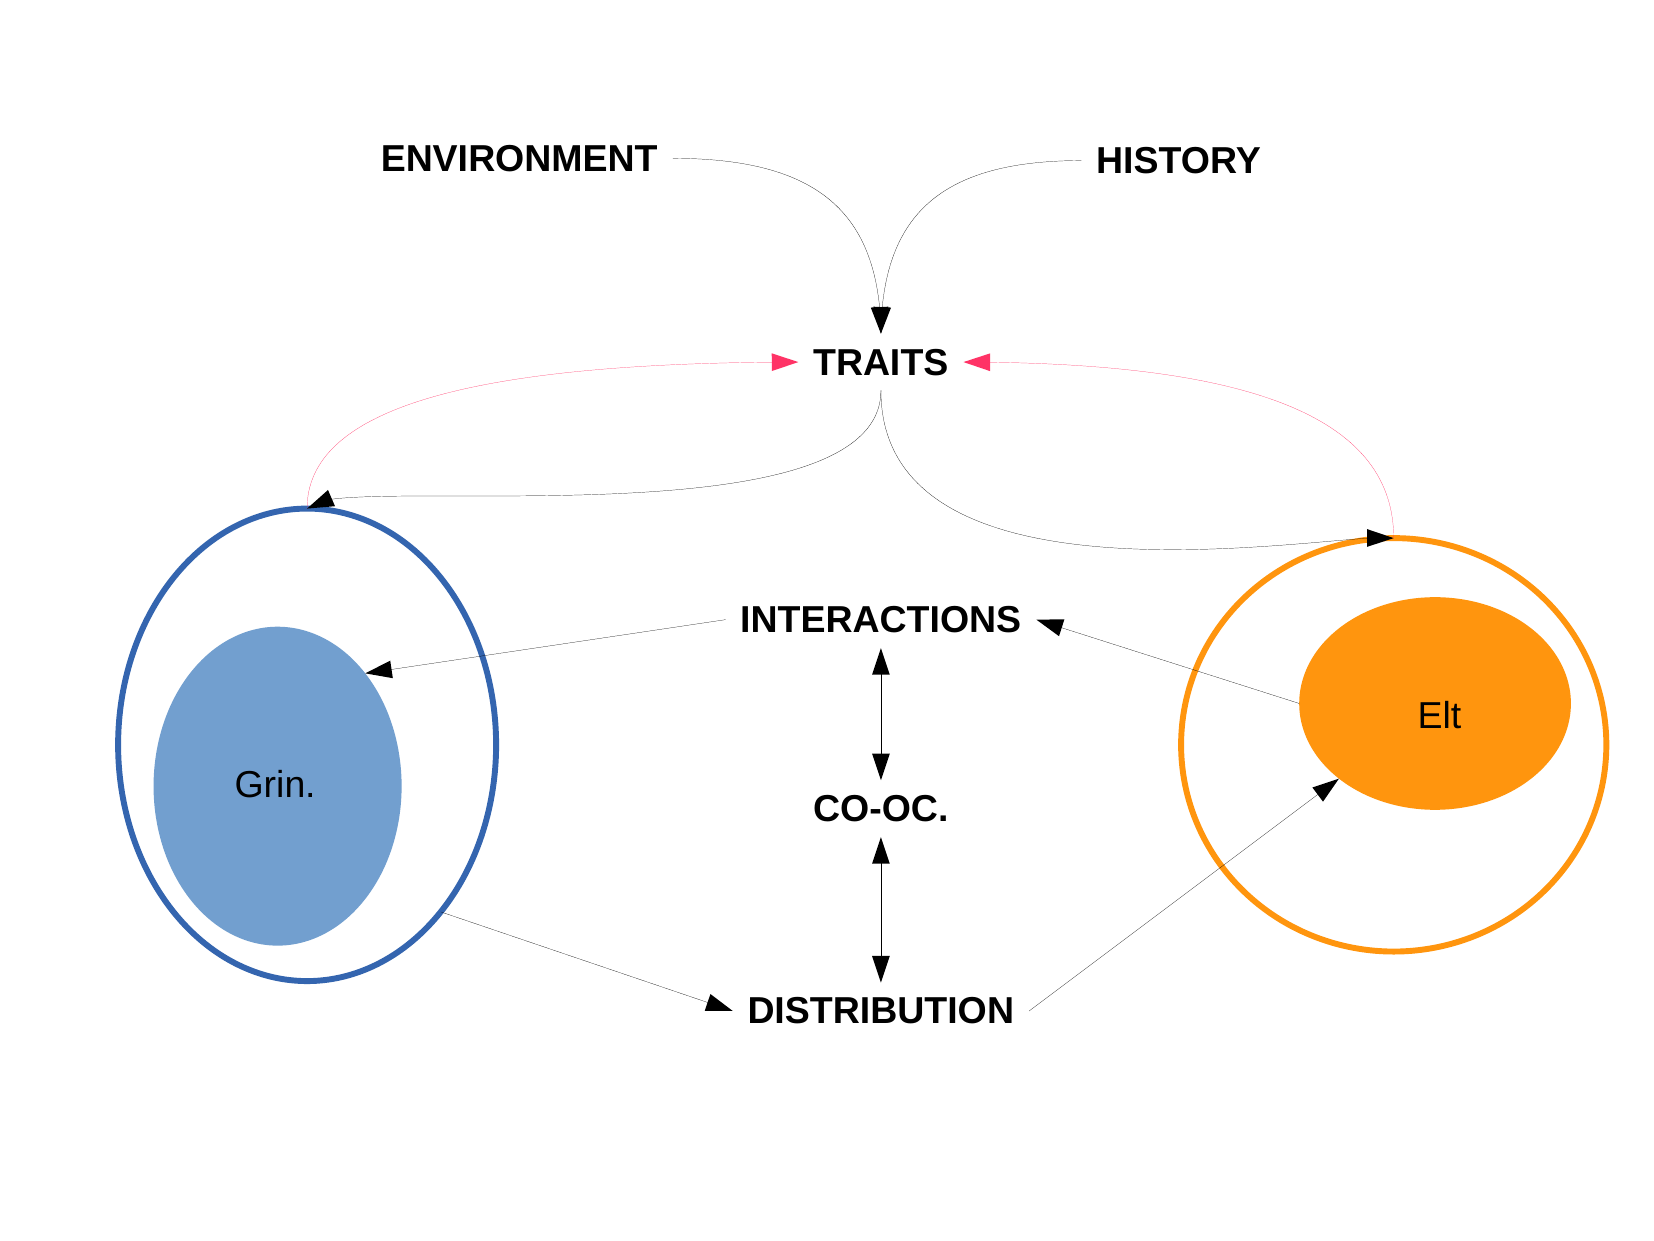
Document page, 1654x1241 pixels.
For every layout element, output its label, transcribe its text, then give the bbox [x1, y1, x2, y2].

text_box [153, 626, 402, 946]
text_box ENVIRONMENT [366, 129, 673, 187]
text_box DISTRIBUTION [732, 982, 1030, 1040]
text_box Elt [1402, 687, 1477, 745]
text_box CO-OC. [798, 780, 964, 838]
text_box TRAITS [798, 333, 964, 391]
text_box INTERACTIONS [725, 591, 1037, 649]
text_box HISTORY [1081, 132, 1276, 189]
text_box Grin. [219, 755, 331, 813]
text_box [1299, 597, 1571, 810]
